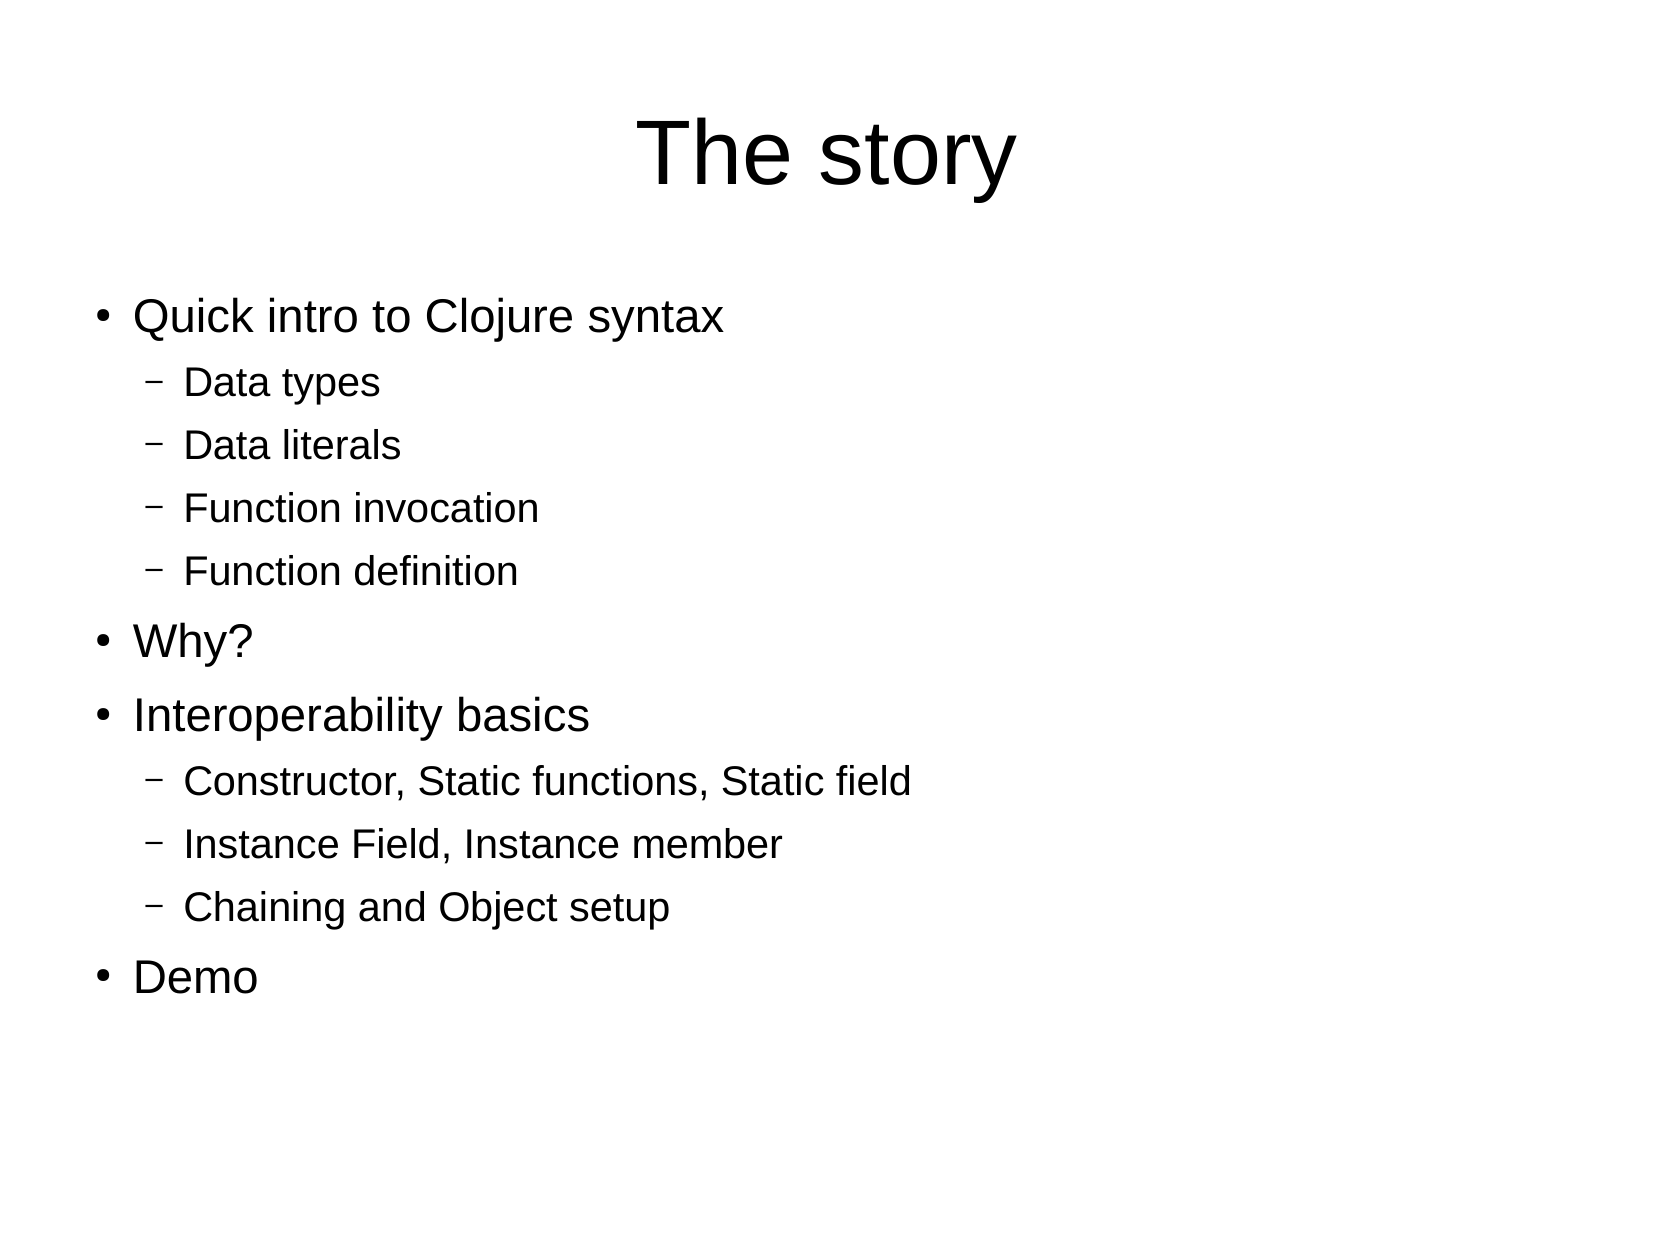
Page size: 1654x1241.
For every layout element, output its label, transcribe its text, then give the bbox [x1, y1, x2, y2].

list Quick intro to Clojure syntax Data types Data literals Function invocation Function definition Why? Interoperability basics Constructor, Static functions, Static field Instance Field, Instance member Chaining and Object setup Demo [82, 290, 1571, 1010]
title The story [82, 49, 1571, 257]
